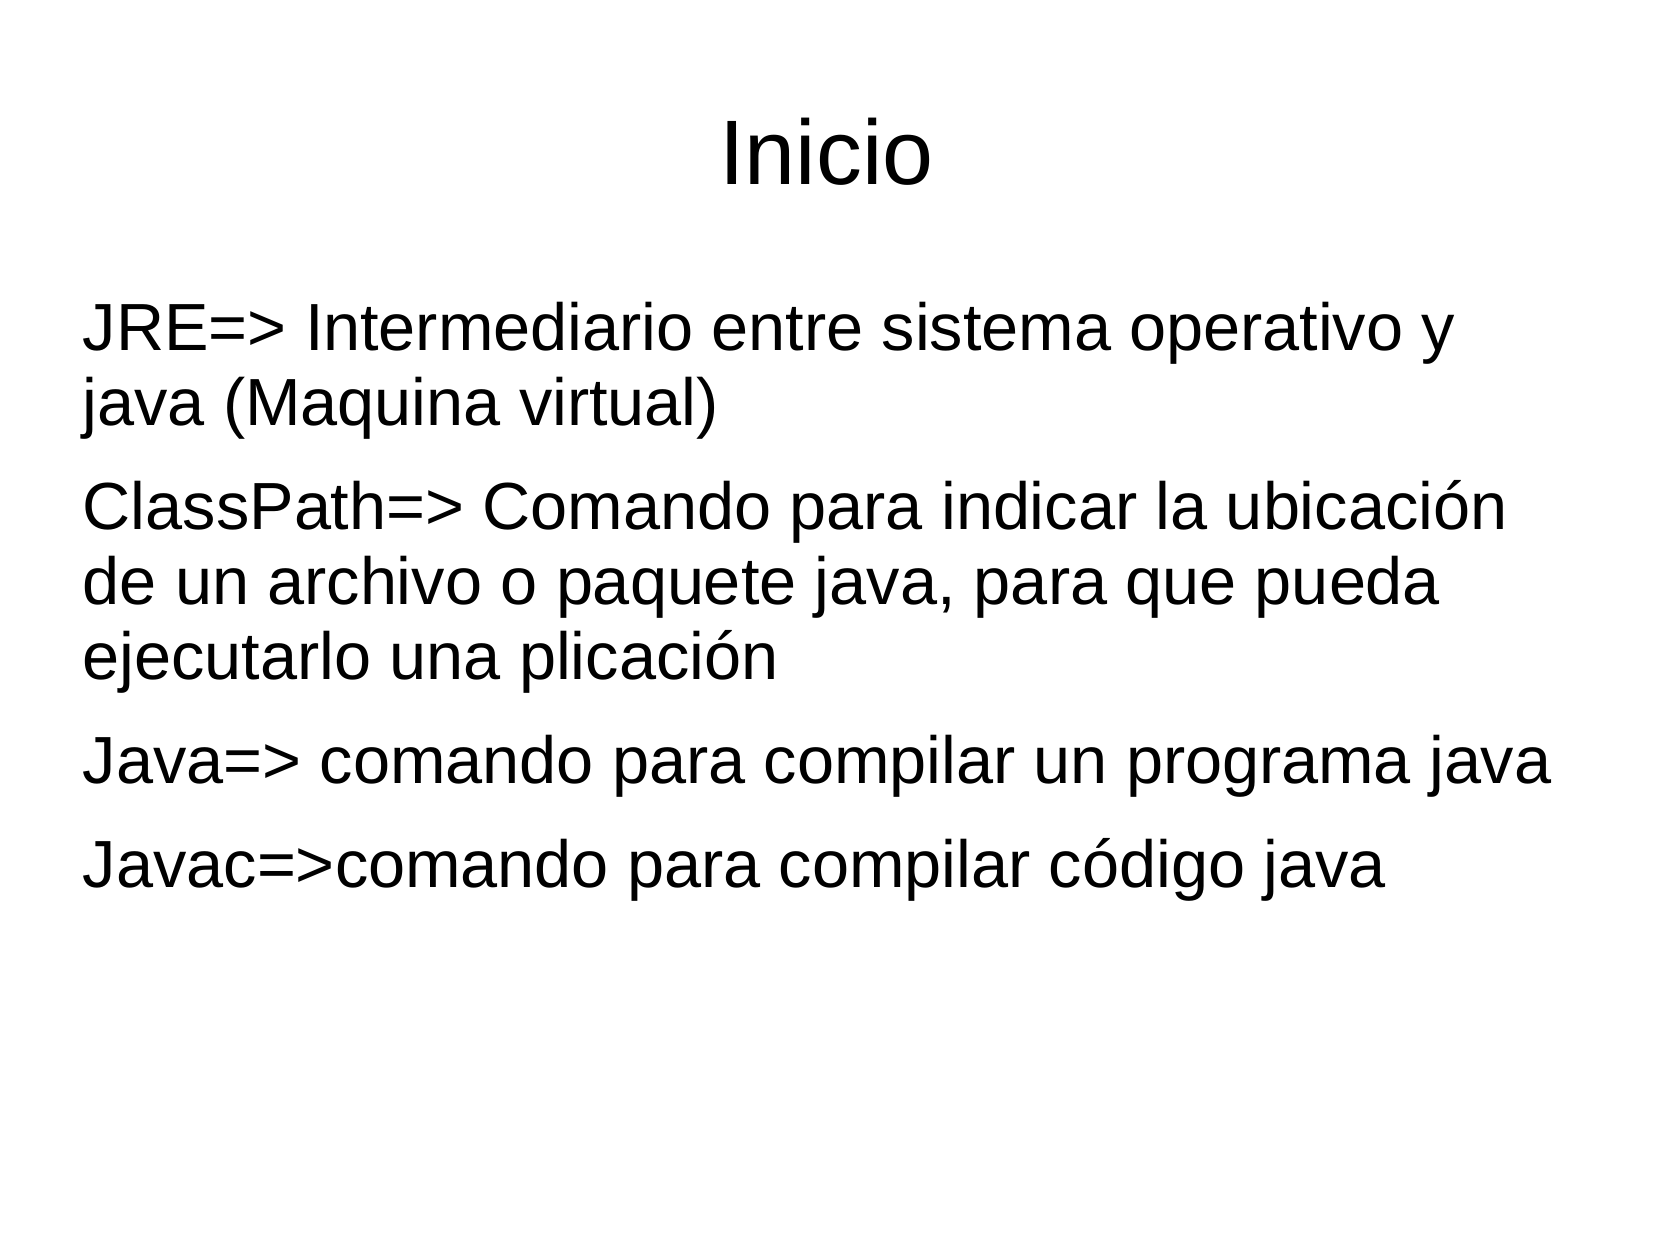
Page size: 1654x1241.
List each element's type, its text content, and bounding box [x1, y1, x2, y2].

list JRE=> Intermediario entre sistema operativo y java (Maquina virtual) ClassPath=> Comando para indicar la ubicación de un archivo o paquete java, para que pueda ejecutarlo una plicación Java=> comando para compilar un programa java Javac=>comando para compilar código java [82, 290, 1571, 1010]
title Inicio [82, 49, 1571, 257]
